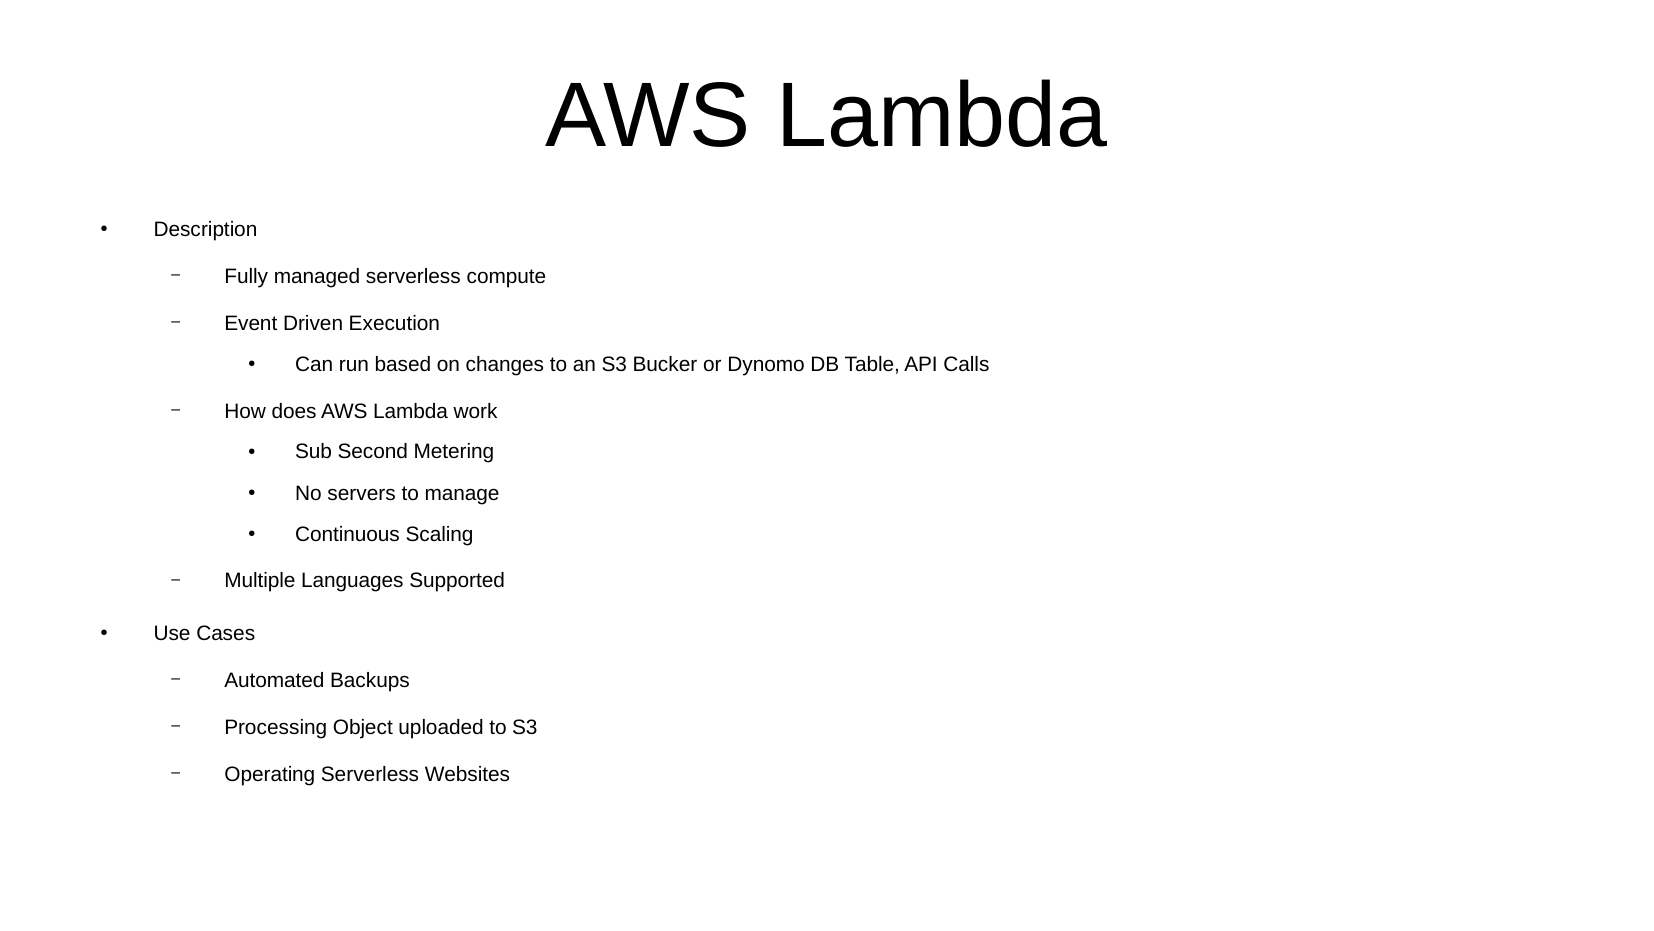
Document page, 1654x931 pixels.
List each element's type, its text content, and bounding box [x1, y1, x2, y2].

title AWS Lambda [82, 37, 1571, 193]
list Description Fully managed serverless compute Event Driven Execution Can run based on changes to an S3 Bucker or Dynomo DB Table, API Calls How does AWS Lambda work Sub Second Metering No servers to manage Continuous Scaling Multiple Languages Supported Use Cases Automated Backups Processing Object uploaded to S3 Operating Serverless Websites [82, 217, 1621, 901]
